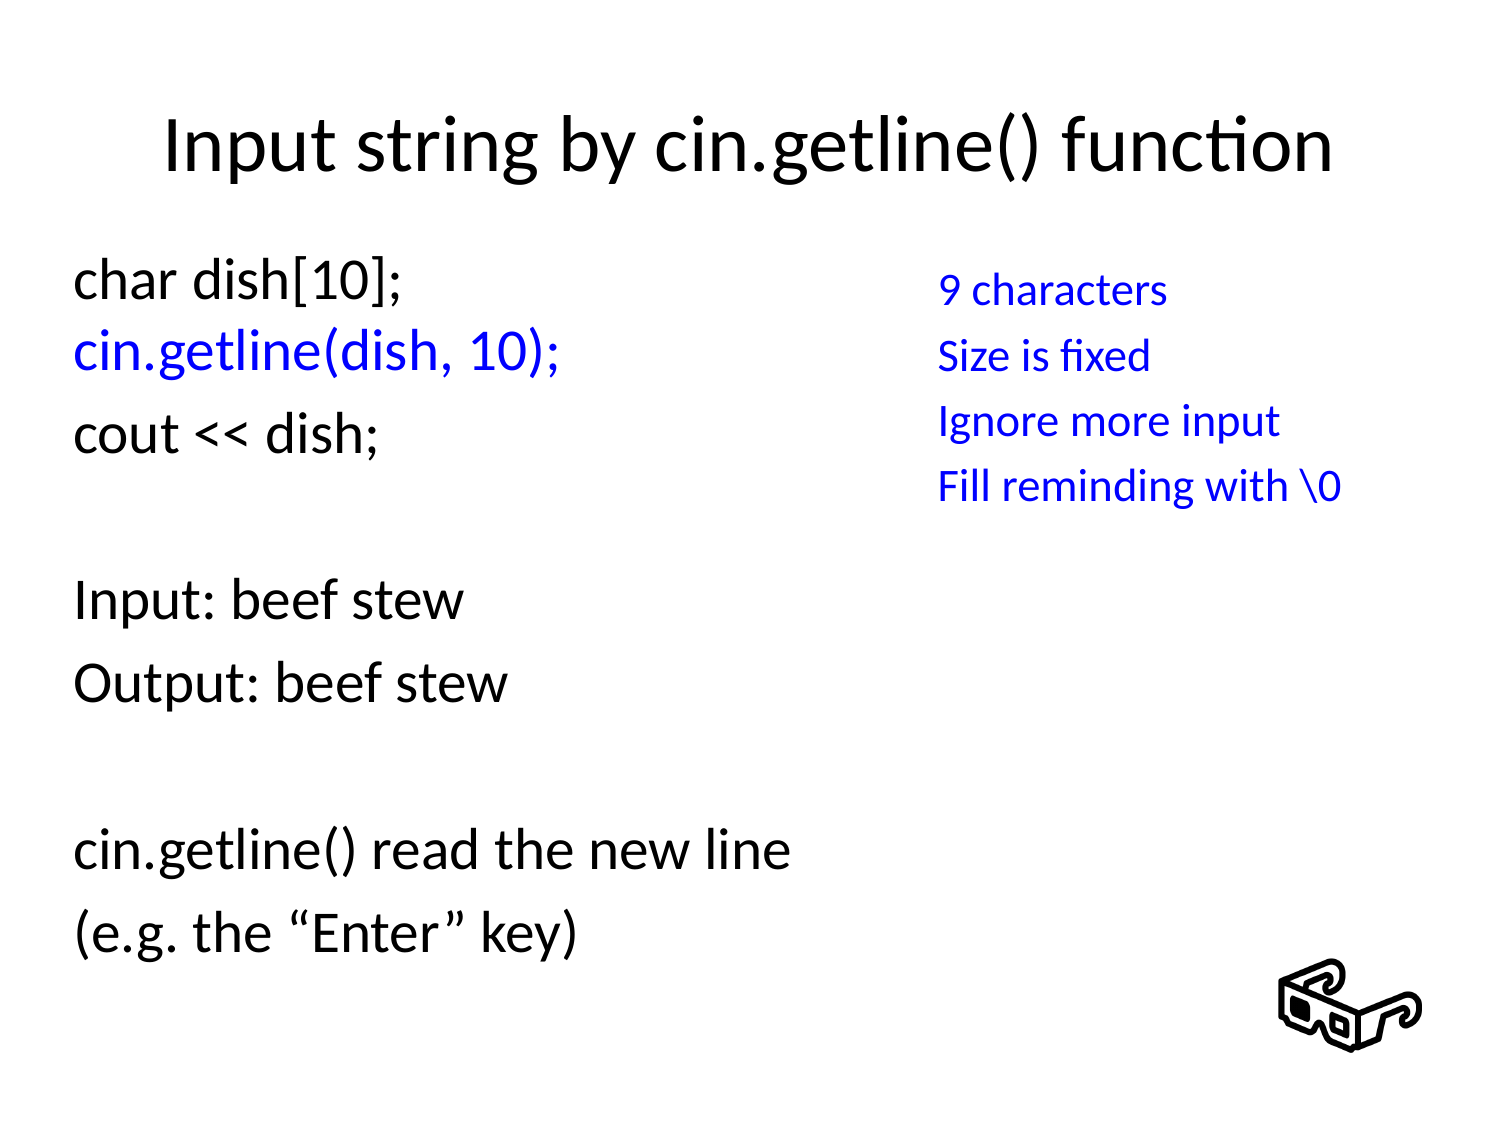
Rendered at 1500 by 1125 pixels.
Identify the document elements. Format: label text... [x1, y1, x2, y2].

title Input string by cin.getline() function [75, 45, 1425, 233]
text_box char dish[10]; cin.getline(dish, 10); cout << dish; Input: beef stew Output: beef stew cin.getline() read the new line (e.g. the “Enter” key) [58, 232, 1060, 975]
list 9 characters Size is fixed Ignore more input Fill reminding with \0 [1060, 251, 1410, 523]
picture [1275, 929, 1425, 1080]
